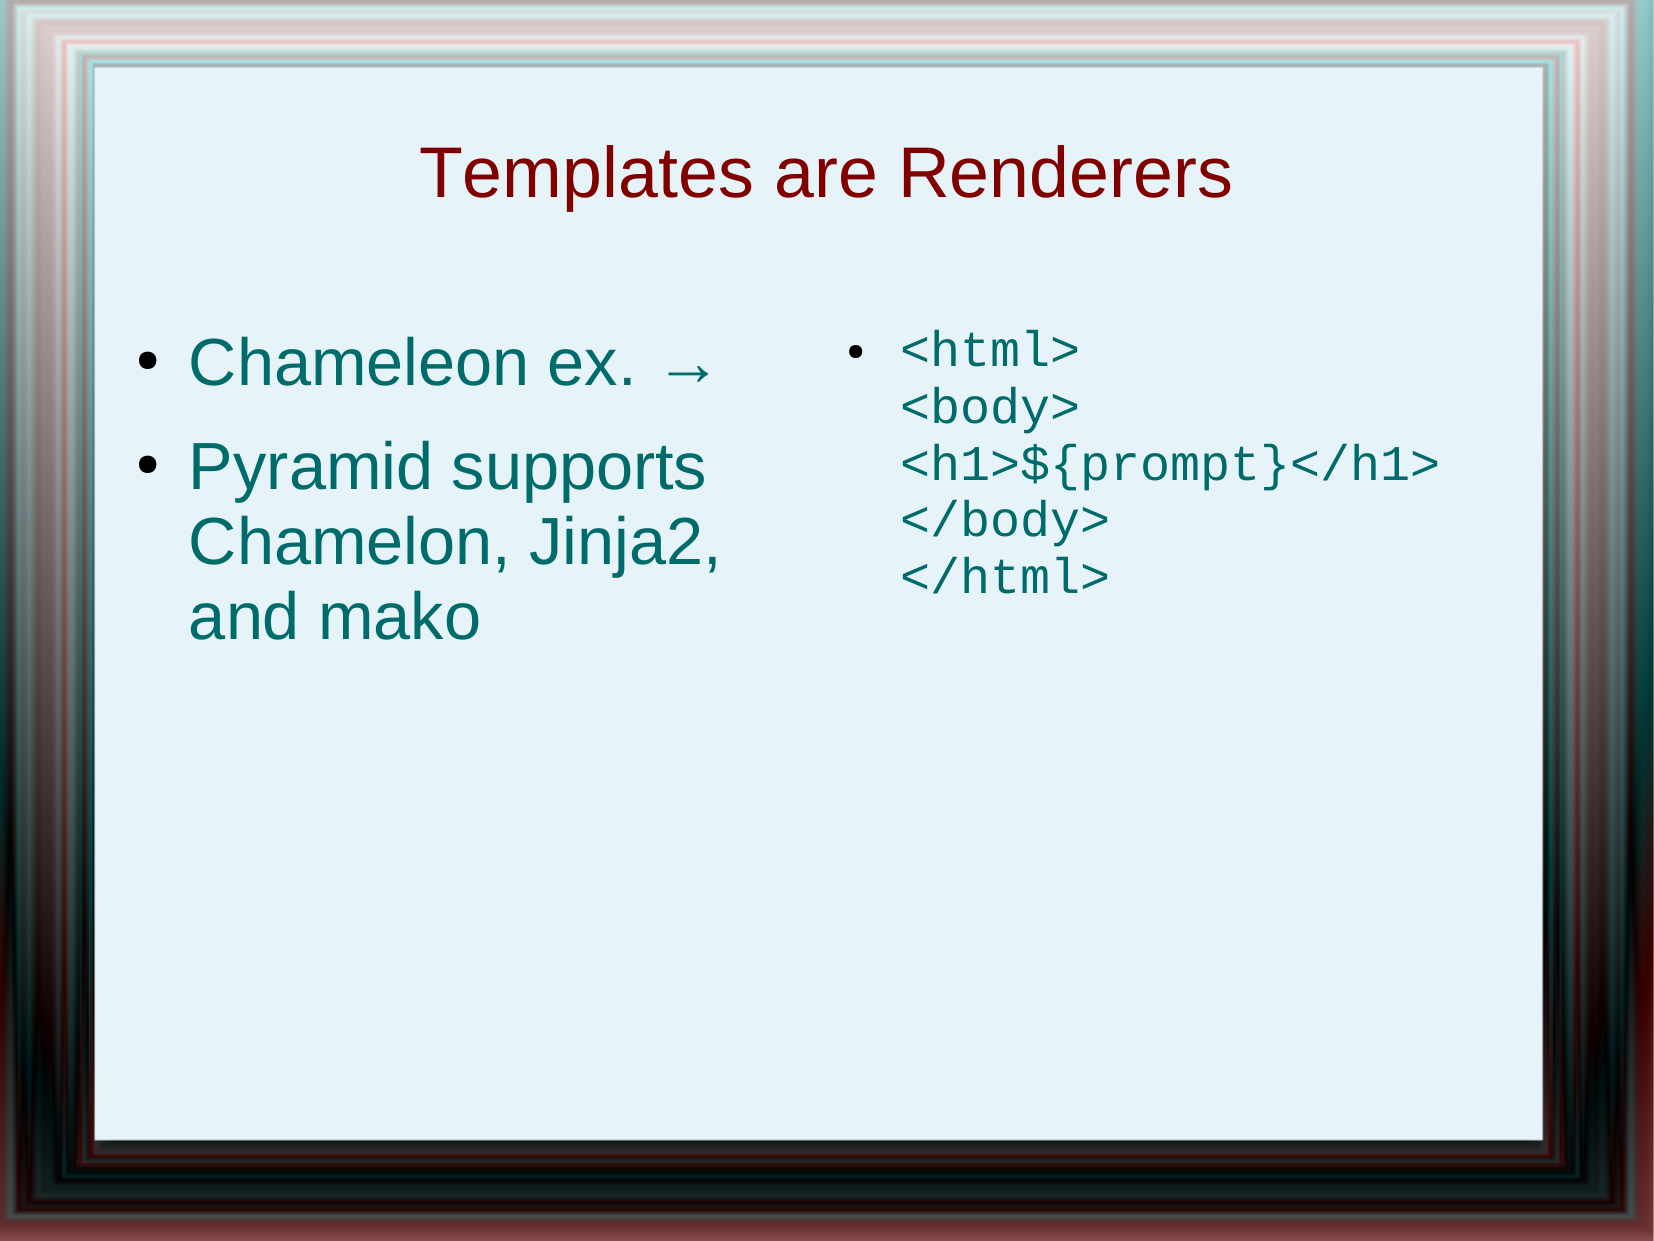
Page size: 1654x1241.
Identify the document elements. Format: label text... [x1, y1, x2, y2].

list <html> <body> <h1>${prompt}</h1> </body> </html> [829, 324, 1507, 1045]
picture [0, 0, 1654, 1241]
list Chameleon ex. → Pyramid supports Chamelon, Jinja2, and mako [118, 324, 796, 1045]
title Templates are Renderers [118, 88, 1536, 257]
